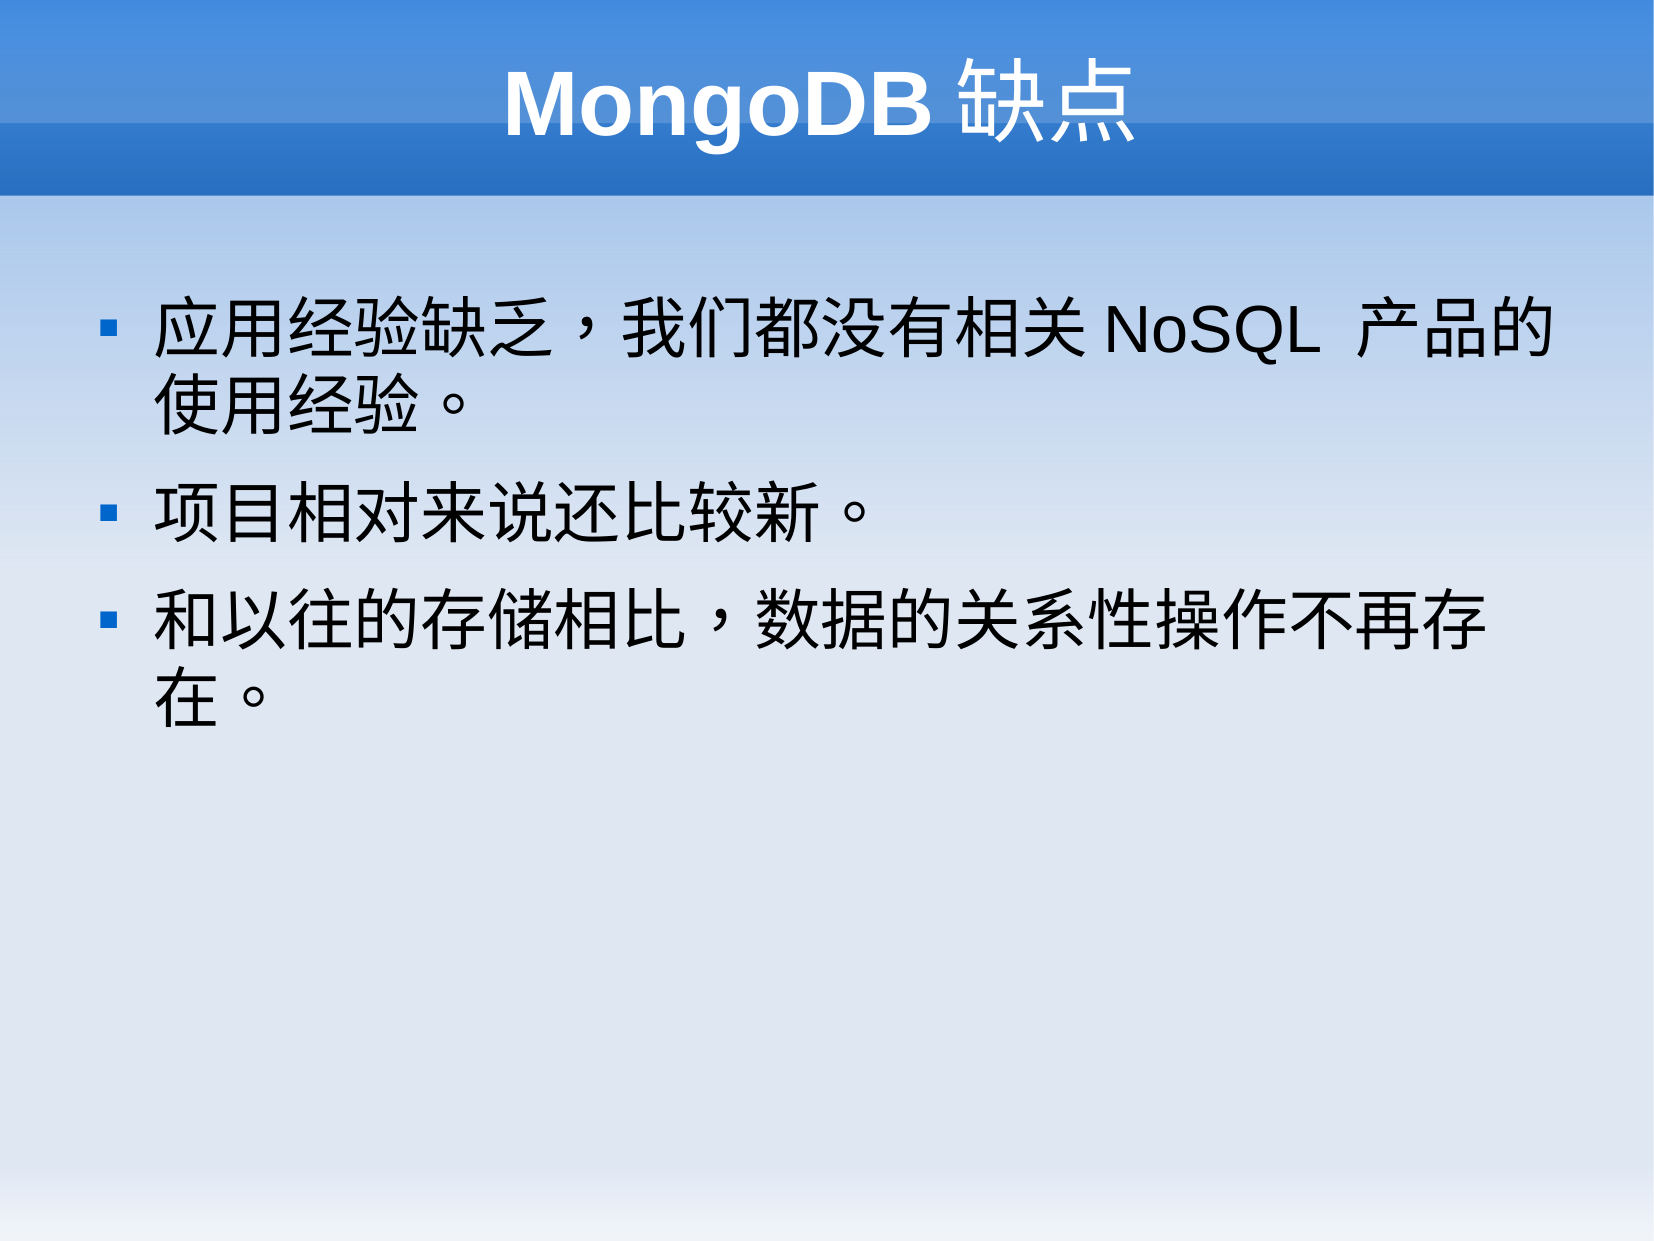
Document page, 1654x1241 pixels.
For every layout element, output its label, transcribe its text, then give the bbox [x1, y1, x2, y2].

list 应用经验缺乏，我们都没有相关NoSQL 产品的使用经验。 项目相对来说还比较新。 和以往的存储相比，数据的关系性操作不再存在。 [82, 290, 1571, 1094]
picture [0, 0, 1654, 1241]
title MongoDB缺点 [76, 7, 1565, 200]
